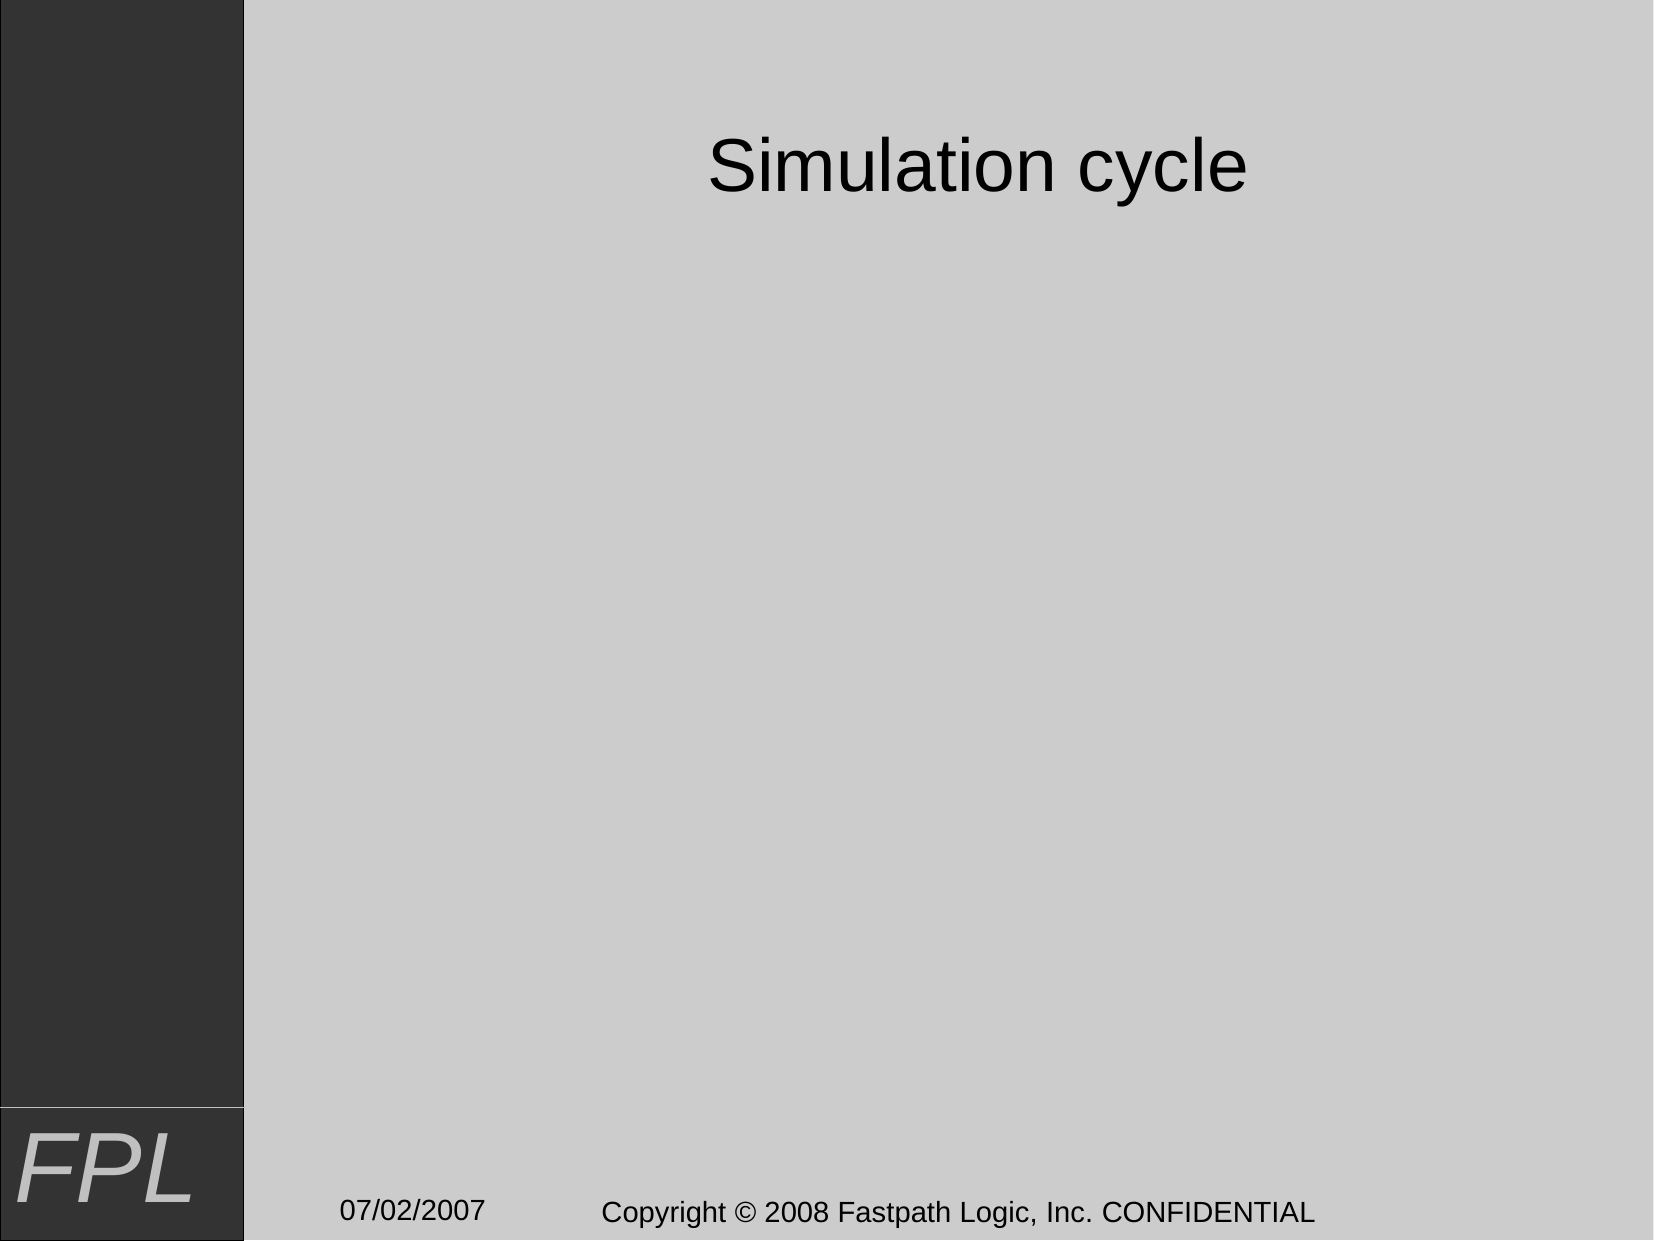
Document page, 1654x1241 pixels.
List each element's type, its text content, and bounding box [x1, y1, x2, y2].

title Simulation cycle [427, 57, 1530, 274]
